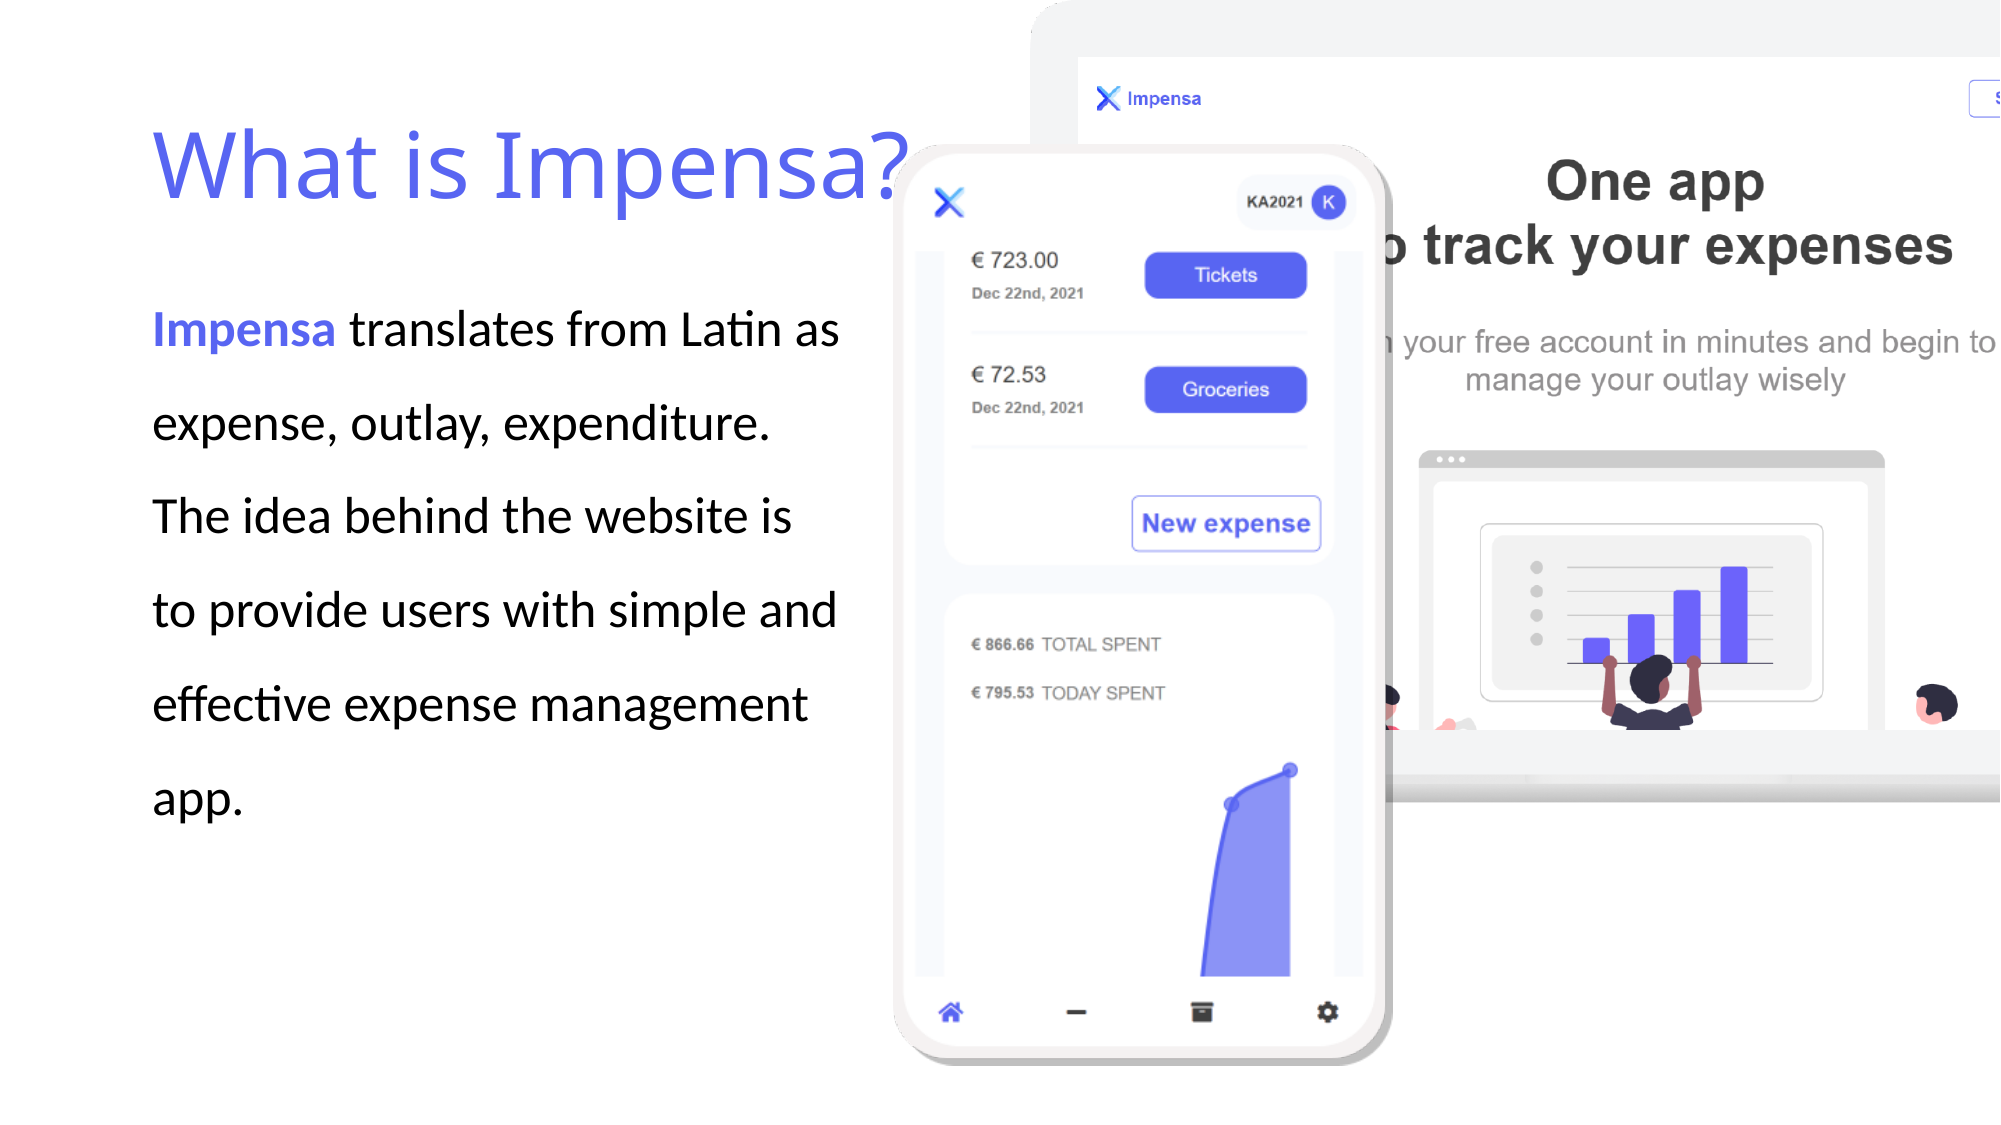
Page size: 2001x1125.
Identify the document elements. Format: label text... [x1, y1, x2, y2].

title What is Impensa? [137, 59, 1863, 278]
picture [893, 0, 2000, 1066]
text_box Impensa translates from Latin as expense, outlay, expenditure. The idea behind the website is to provide users with simple and effective expense management app. [137, 255, 857, 833]
